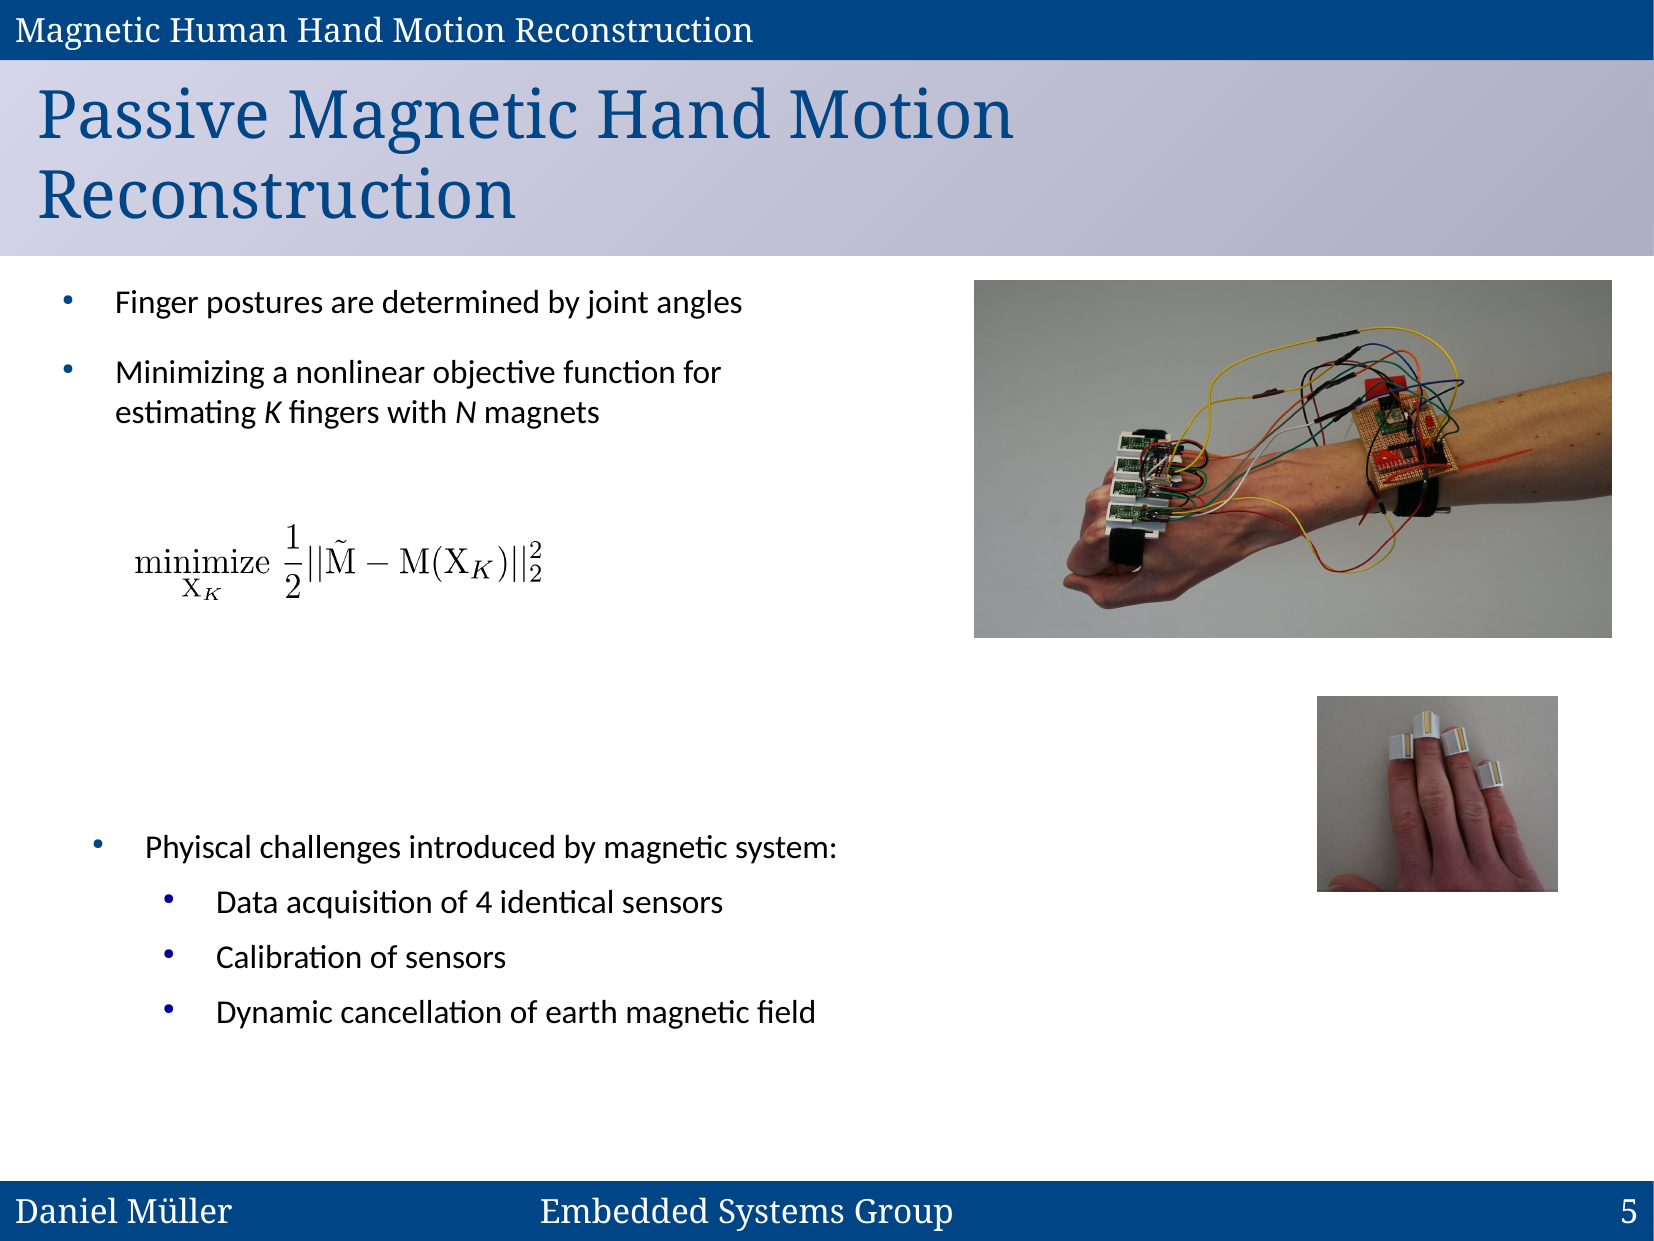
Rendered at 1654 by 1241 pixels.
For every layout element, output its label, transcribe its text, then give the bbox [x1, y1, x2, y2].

list Finger postures are determined by joint angles Minimizing a nonlinear objective function for estimating K fingers with N magnets [44, 280, 871, 571]
picture [135, 524, 541, 601]
picture [974, 280, 1612, 638]
picture [1317, 696, 1558, 893]
list Phyiscal challenges introduced by magnetic system: Data acquisition of 4 identical sensors Calibration of sensors Dynamic cancellation of earth magnetic field [74, 825, 1306, 1125]
title Passive Magnetic Hand Motion Reconstruction [37, 47, 1411, 256]
